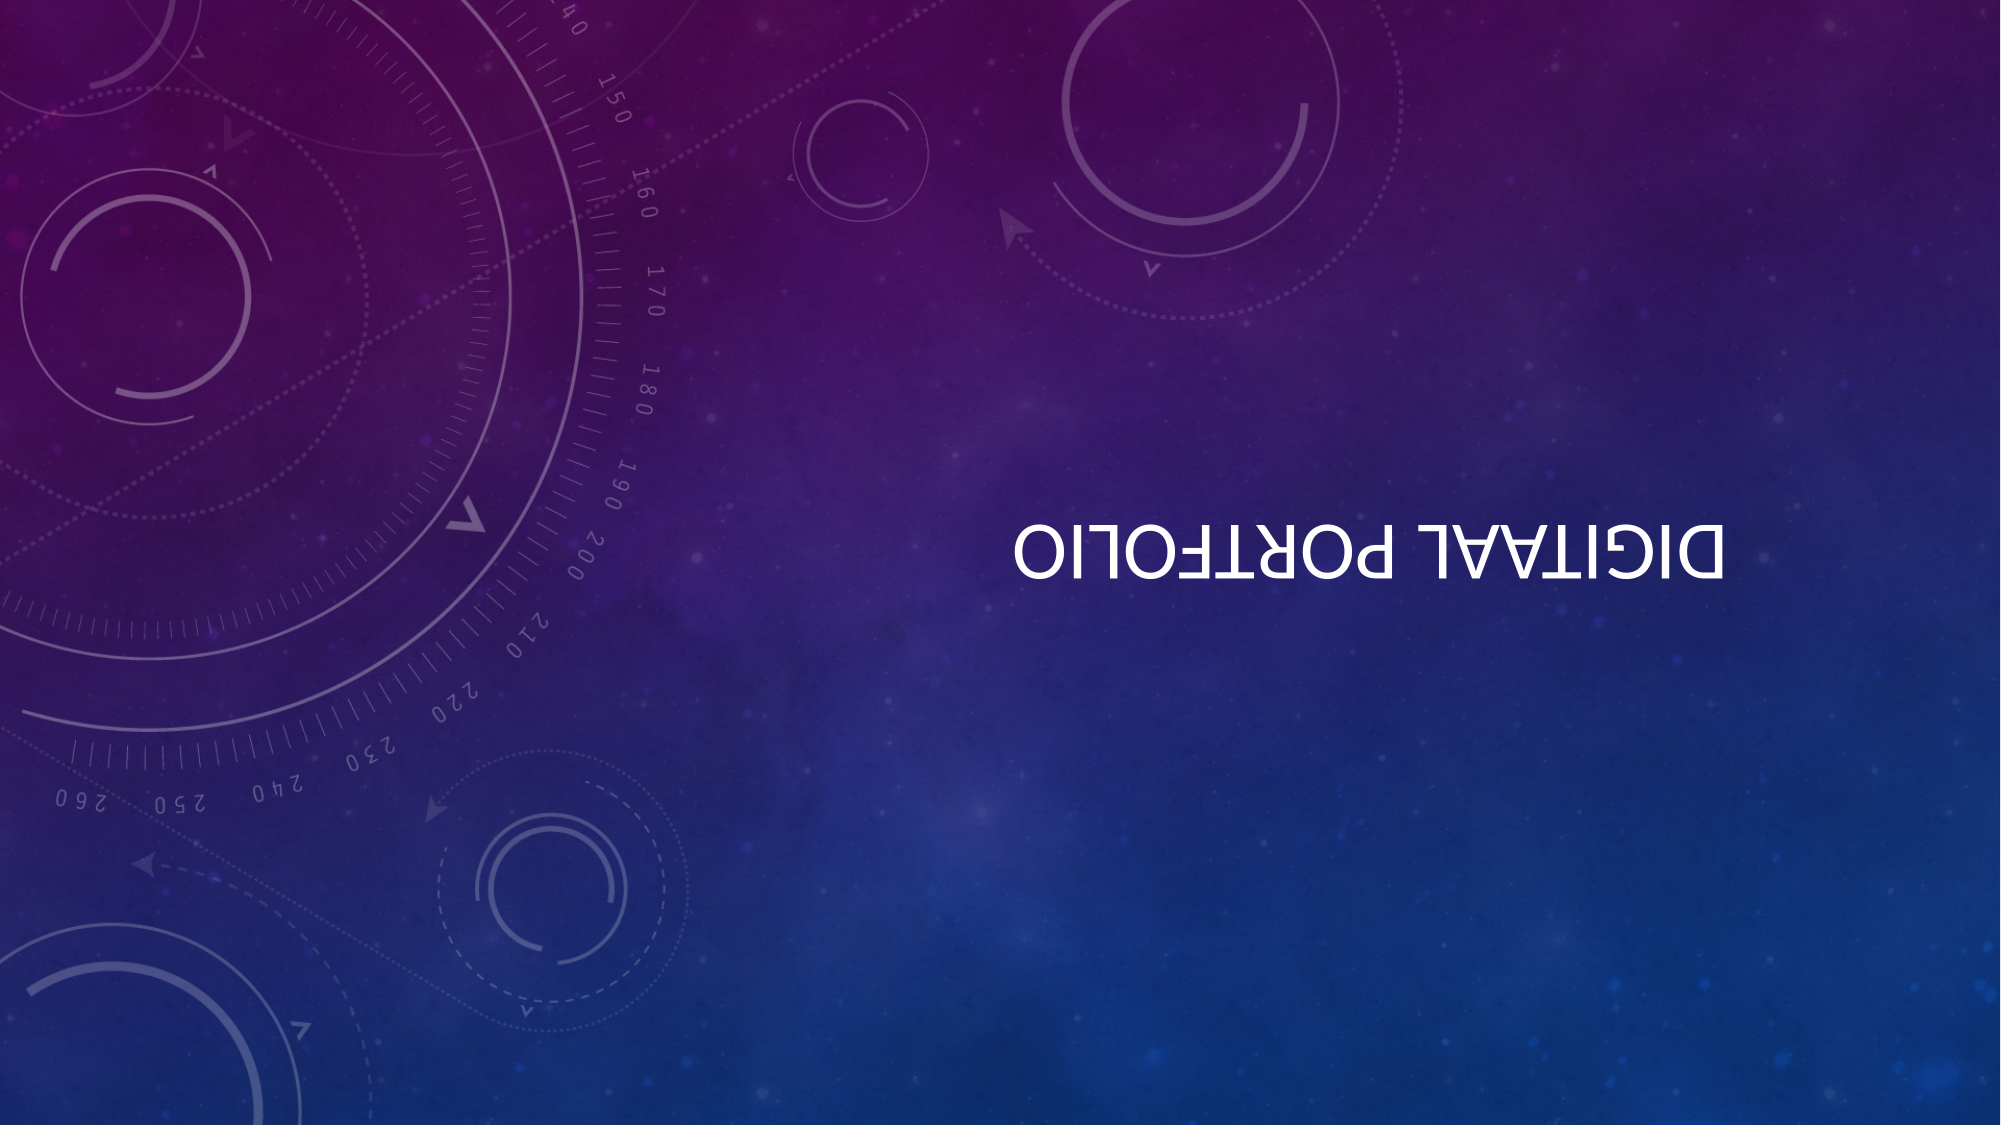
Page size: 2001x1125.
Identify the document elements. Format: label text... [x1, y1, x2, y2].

text_box DIGITAAL PORTFOLIO [429, 500, 1744, 617]
